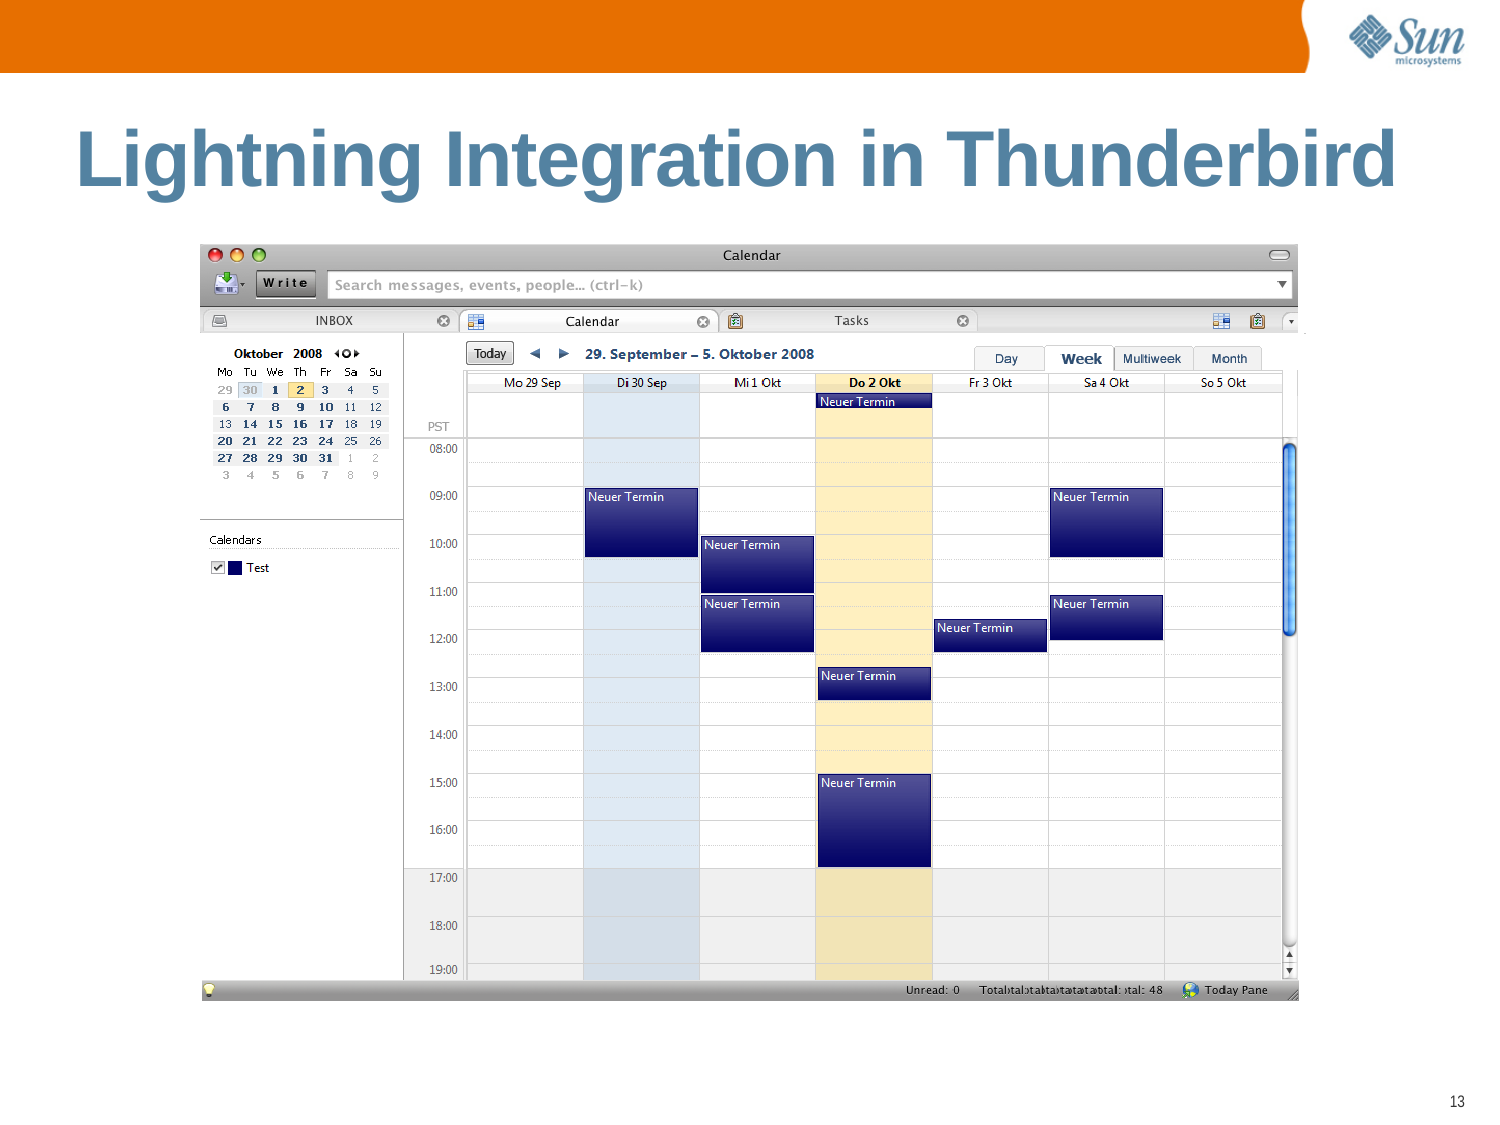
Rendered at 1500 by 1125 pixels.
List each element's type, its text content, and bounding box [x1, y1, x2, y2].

picture [0, 0, 1500, 73]
picture [194, 236, 1306, 1004]
title Lightning Integration in Thunderbird [75, 123, 1437, 227]
